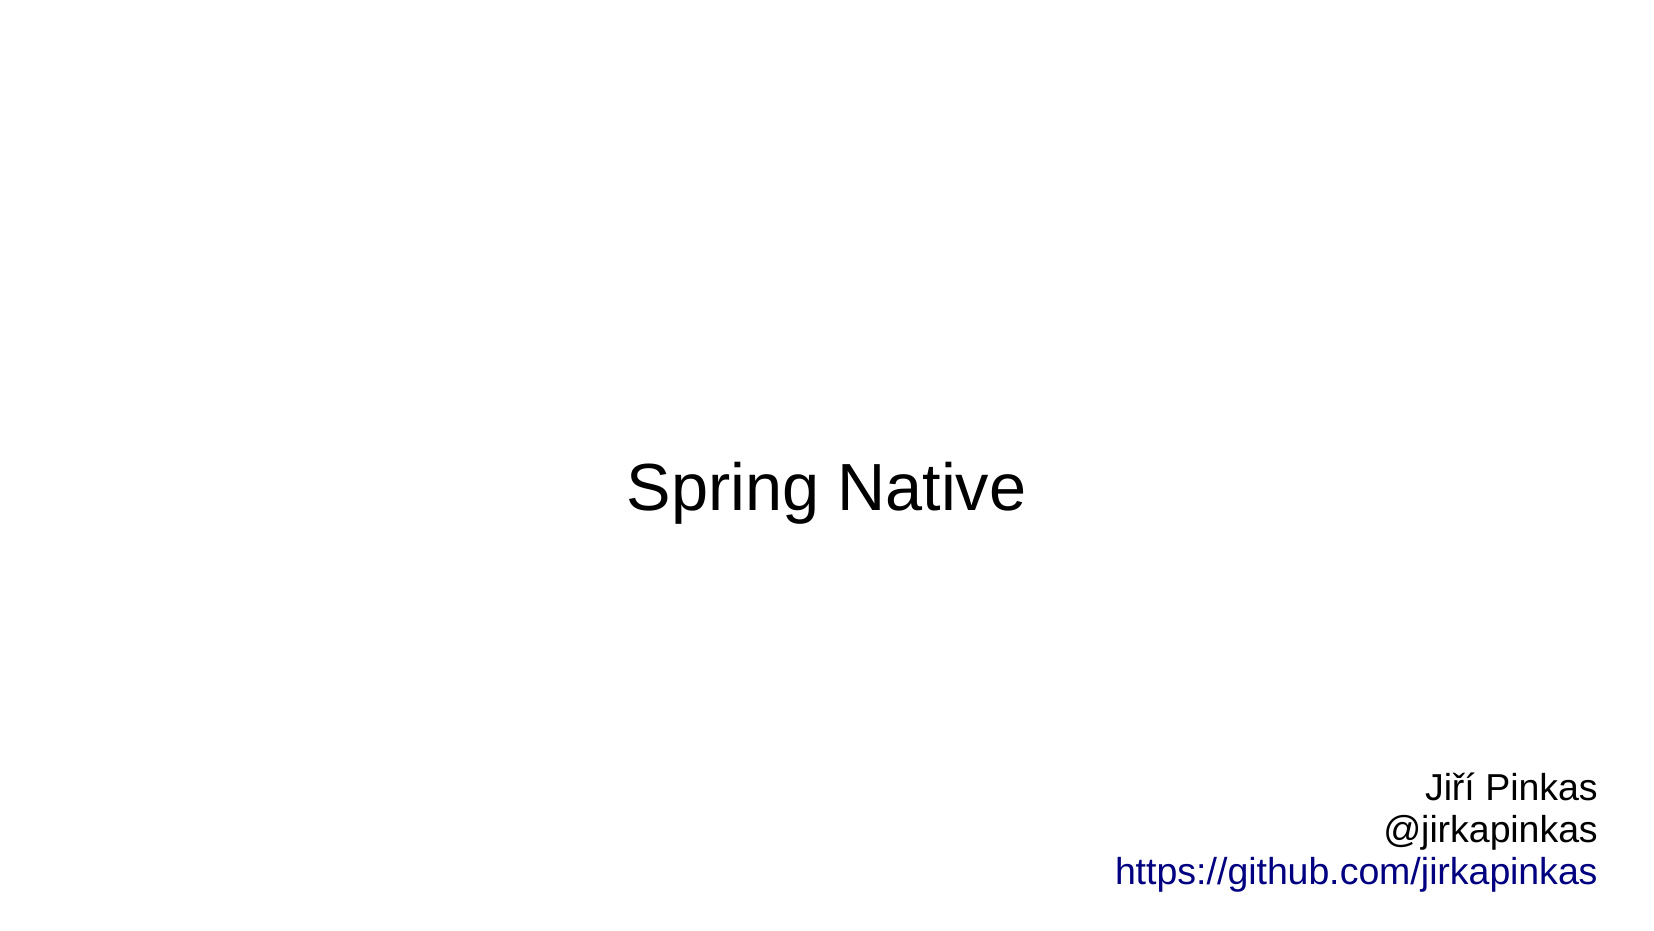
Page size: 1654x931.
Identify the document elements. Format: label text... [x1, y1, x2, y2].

subtitle Spring Native [82, 217, 1571, 758]
text_box Jiří Pinkas @jirkapinkas https://github.com/jirkapinkas [1012, 759, 1613, 901]
